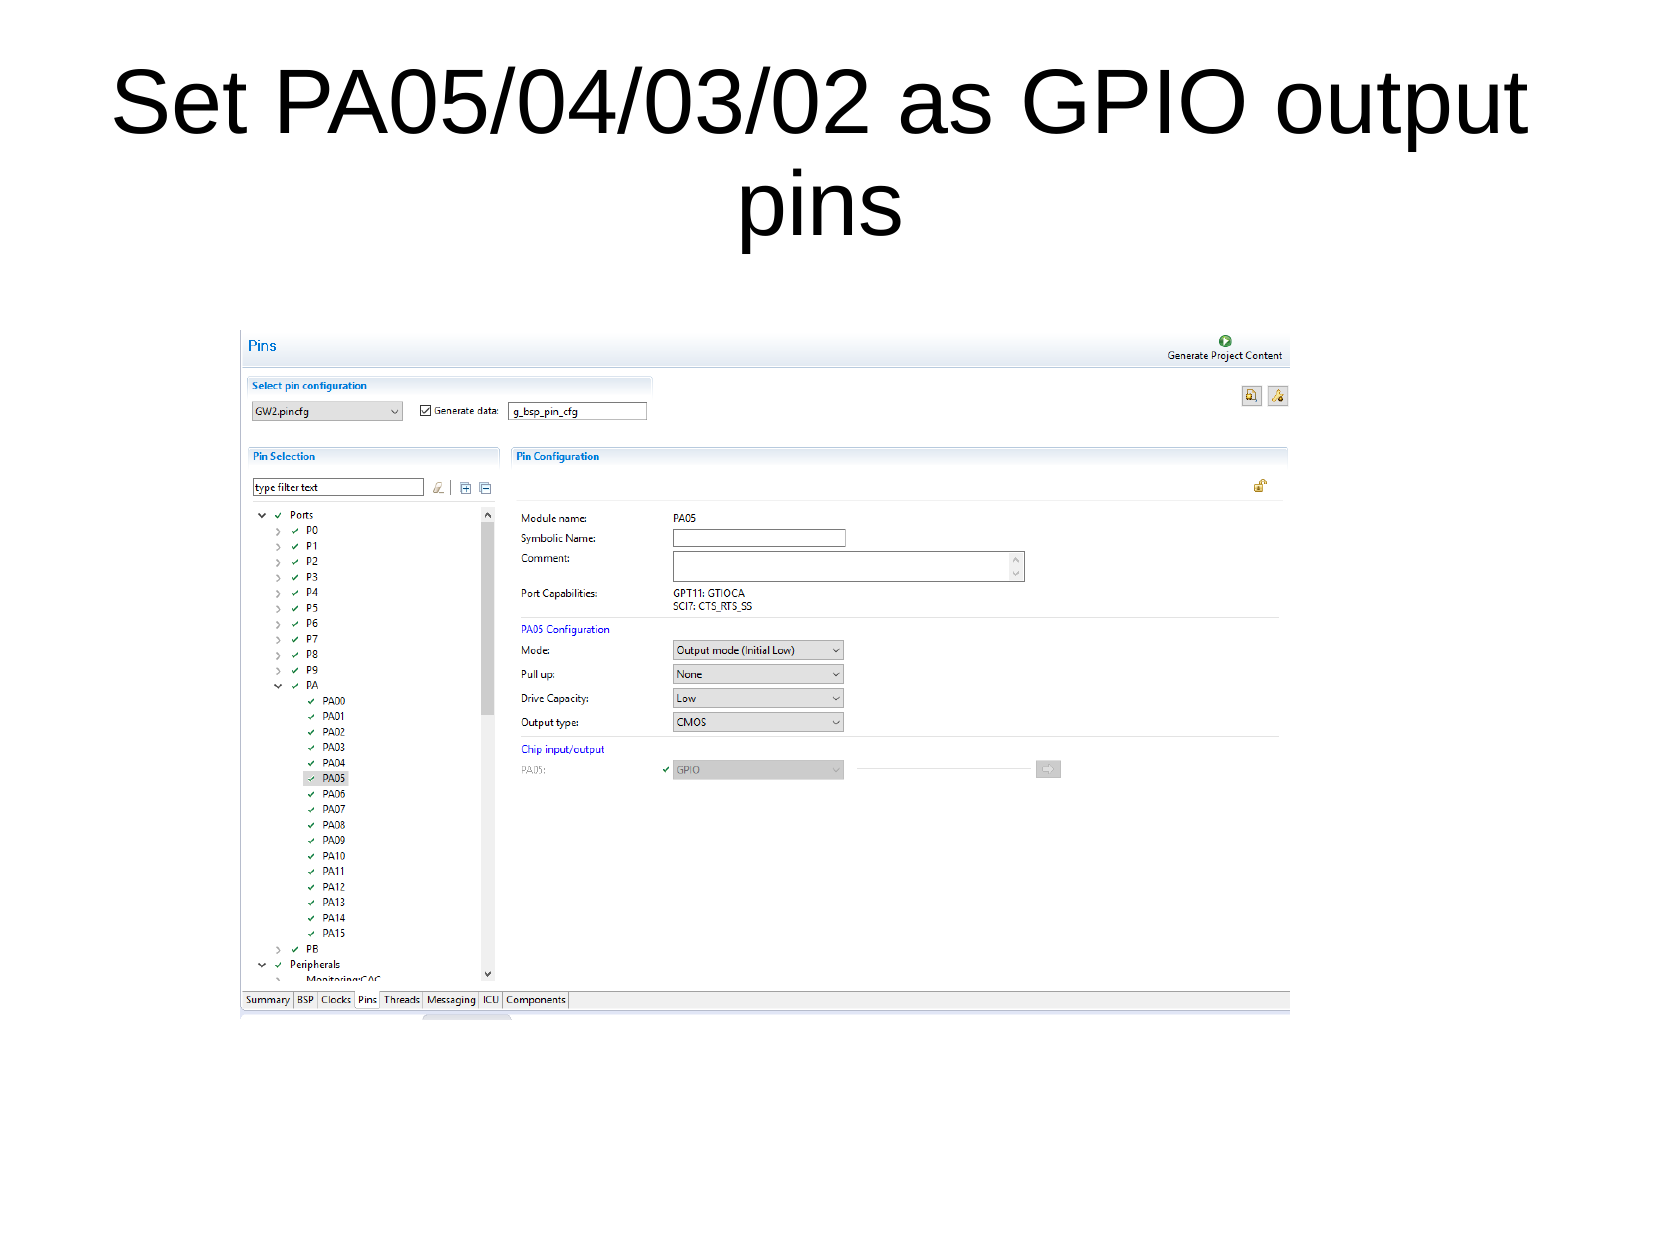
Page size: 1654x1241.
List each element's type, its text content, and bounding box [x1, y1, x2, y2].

title Set PA05/04/03/02 as GPIO output pins [76, 49, 1565, 257]
picture [240, 330, 1290, 1020]
